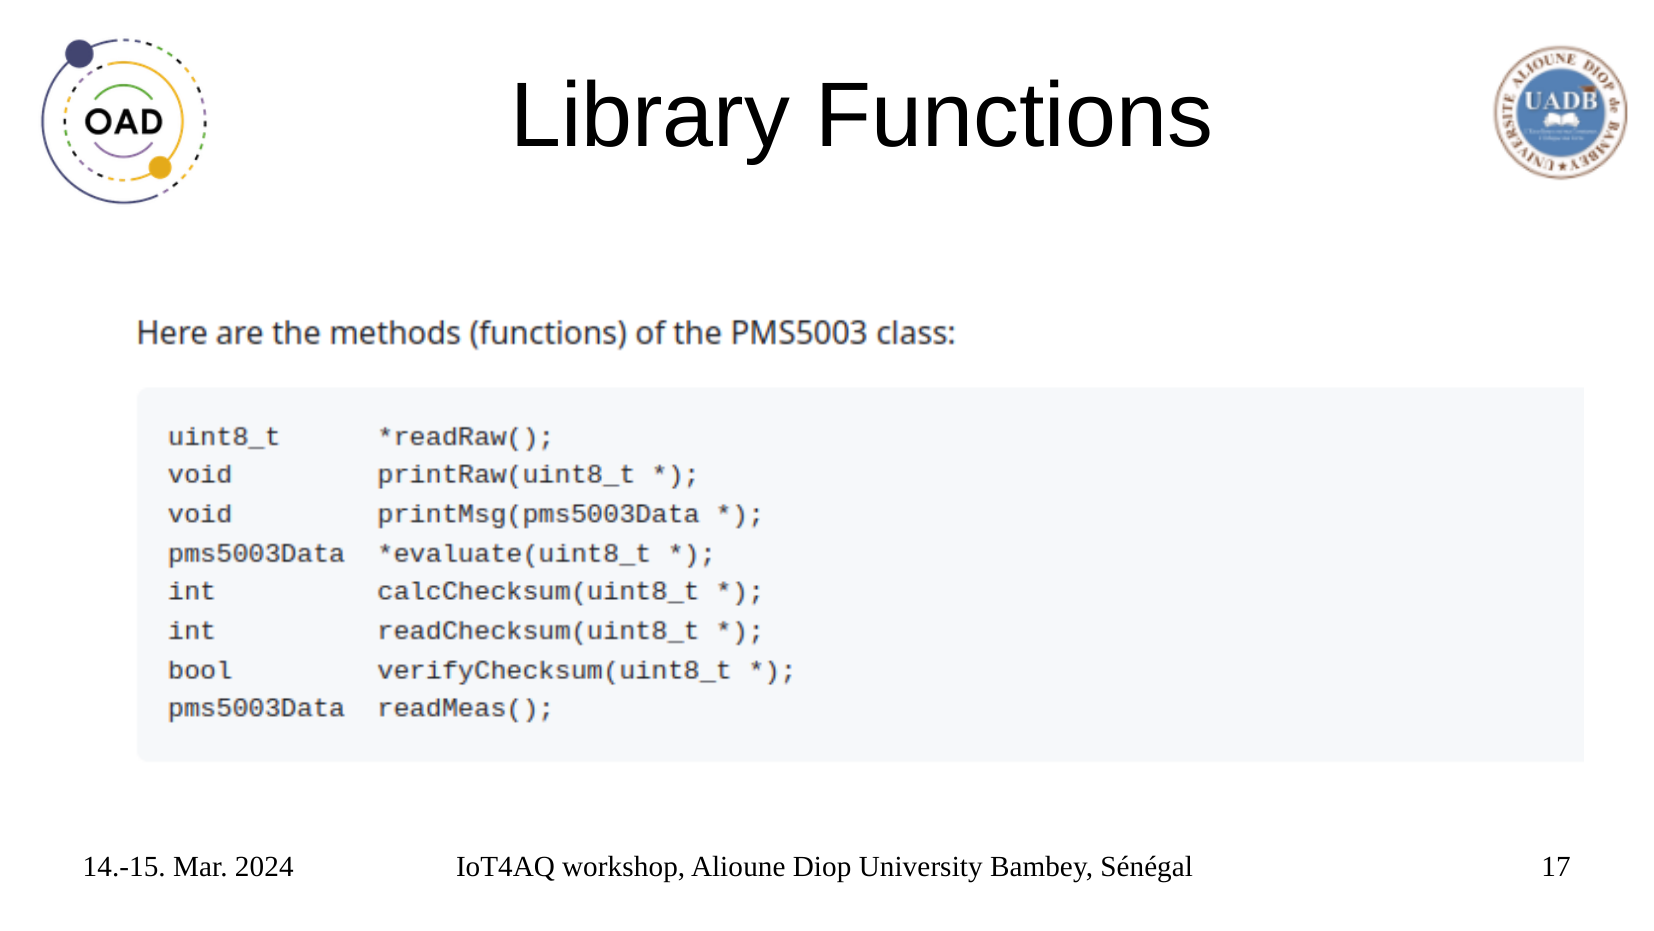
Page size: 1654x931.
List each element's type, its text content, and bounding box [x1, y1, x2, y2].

picture [106, 299, 1584, 788]
title Library Functions [278, 37, 1446, 193]
picture [0, 24, 242, 225]
picture [1482, 37, 1641, 188]
